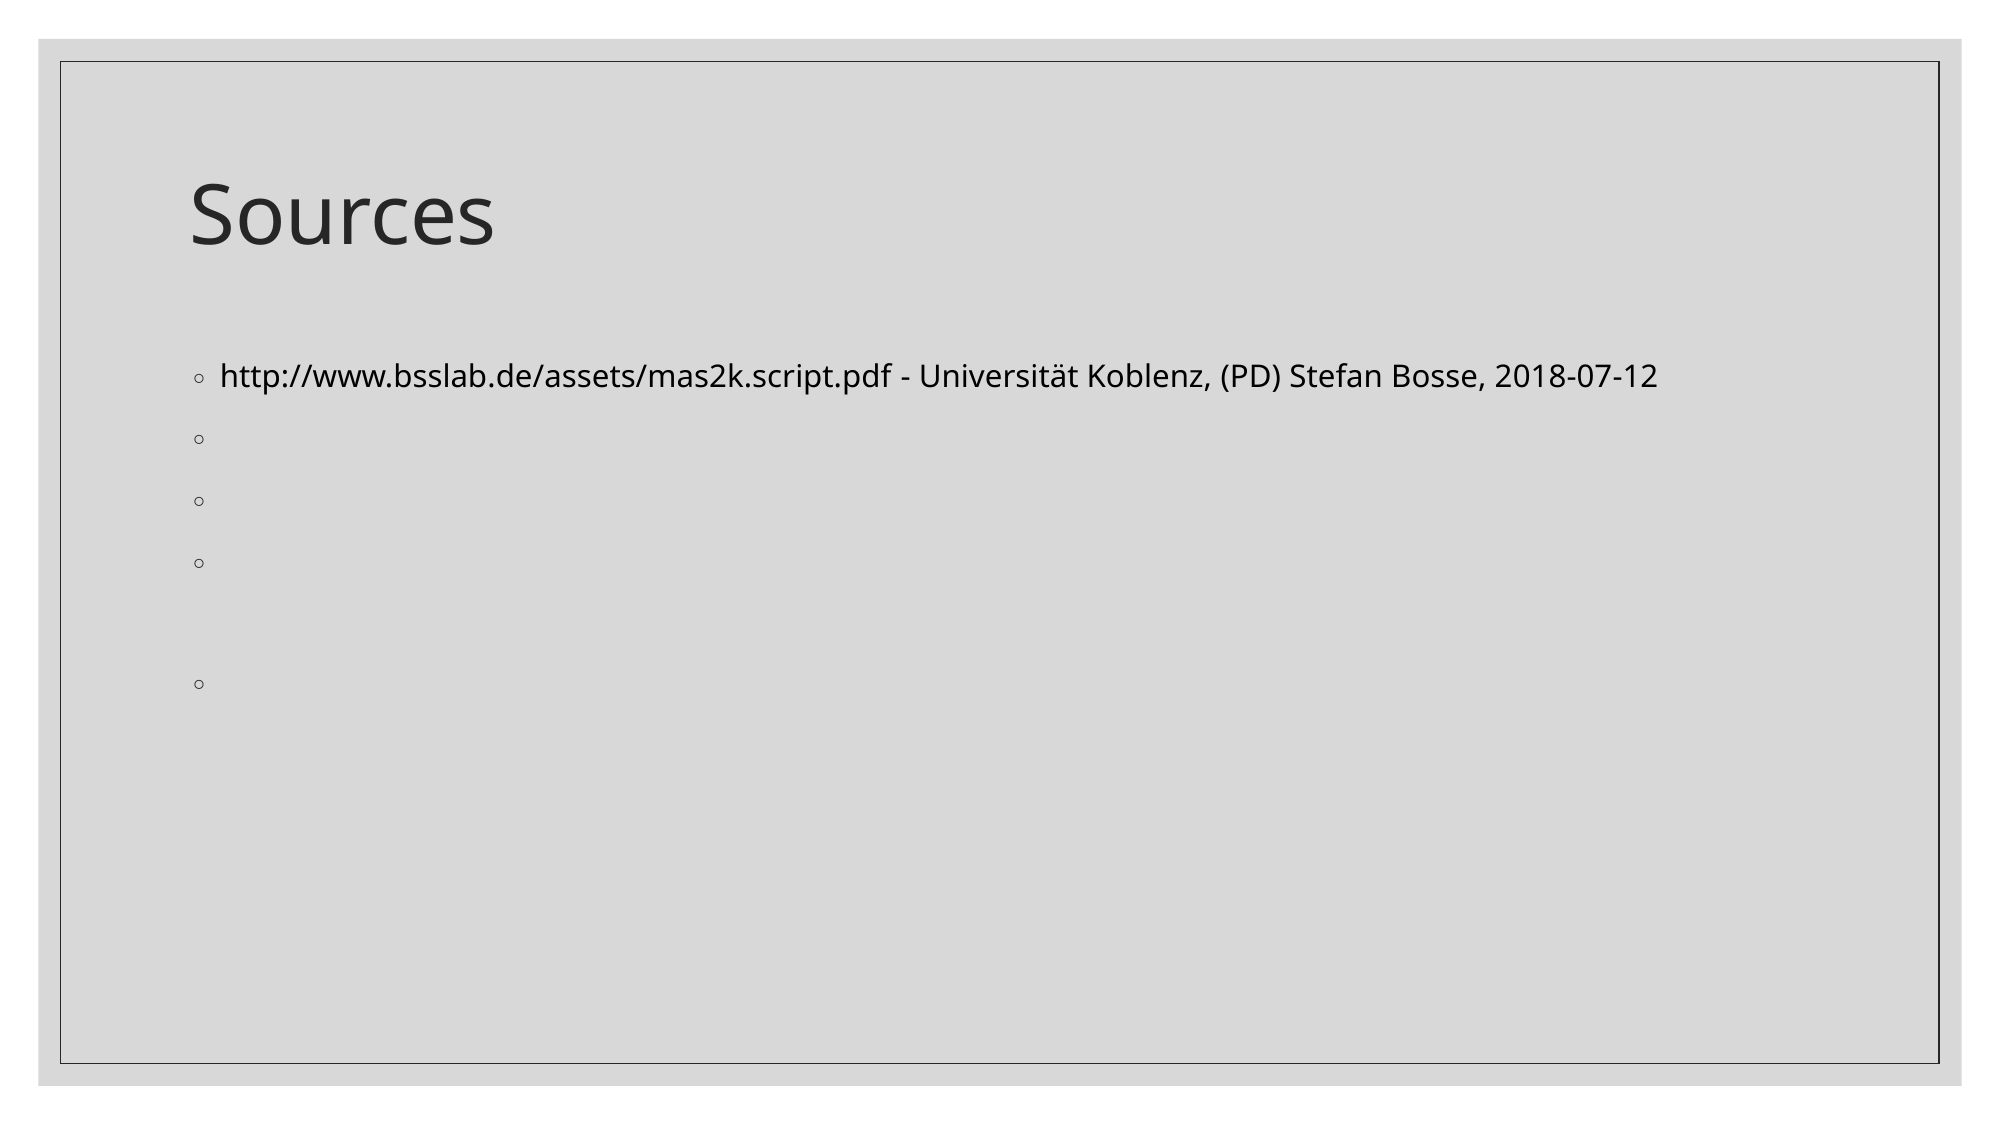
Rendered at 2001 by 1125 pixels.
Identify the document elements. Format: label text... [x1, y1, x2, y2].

title Sources [174, 105, 1825, 331]
list http://www.bsslab.de/assets/mas2k.script.pdf - Universität Koblenz, (PD) Stefan Bosse, 2018-07-12 [174, 345, 1825, 977]
